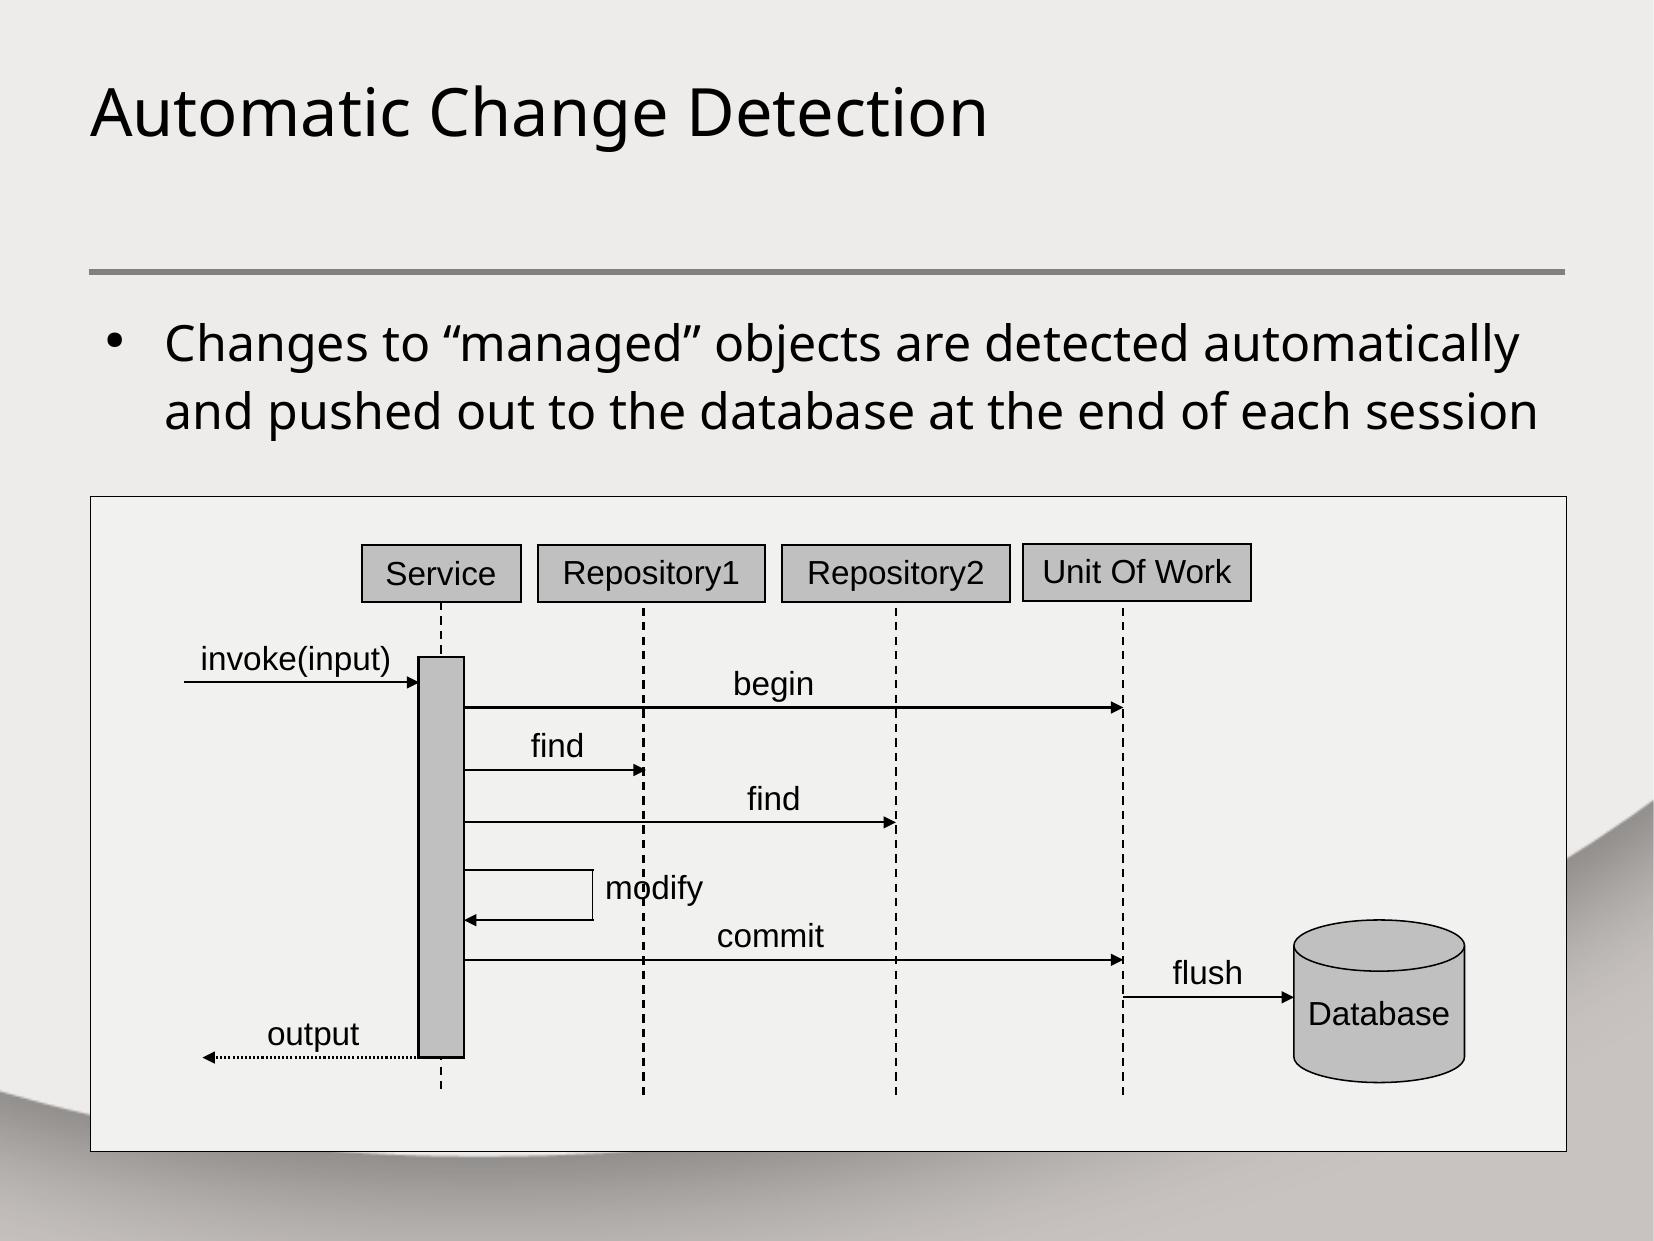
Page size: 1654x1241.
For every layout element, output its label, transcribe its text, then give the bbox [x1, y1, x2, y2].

text_box find [468, 720, 648, 773]
text_box Changes to “managed” objects are detected automatically and pushed out to the database at the end of each session [90, 1152, 1567, 1157]
text_box Unit Of Work [1023, 543, 1251, 601]
text_box [90, 496, 1567, 1152]
text_box modify [585, 862, 723, 915]
text_box Changes to “managed” objects are detected automatically and pushed out to the database at the end of each session [90, 300, 1567, 496]
text_box output [207, 1007, 420, 1060]
picture [0, 0, 1654, 1241]
text_box invoke(input) [176, 632, 416, 685]
text_box flush [1125, 947, 1291, 1000]
text_box begin [654, 657, 894, 710]
text_box Service [361, 544, 521, 603]
title Automatic Change Detection [90, 75, 1565, 238]
text_box Database [1293, 919, 1465, 1083]
text_box Repository2 [782, 544, 1010, 602]
text_box find [653, 772, 895, 825]
text_box commit [699, 909, 843, 963]
text_box Repository1 [537, 544, 766, 602]
